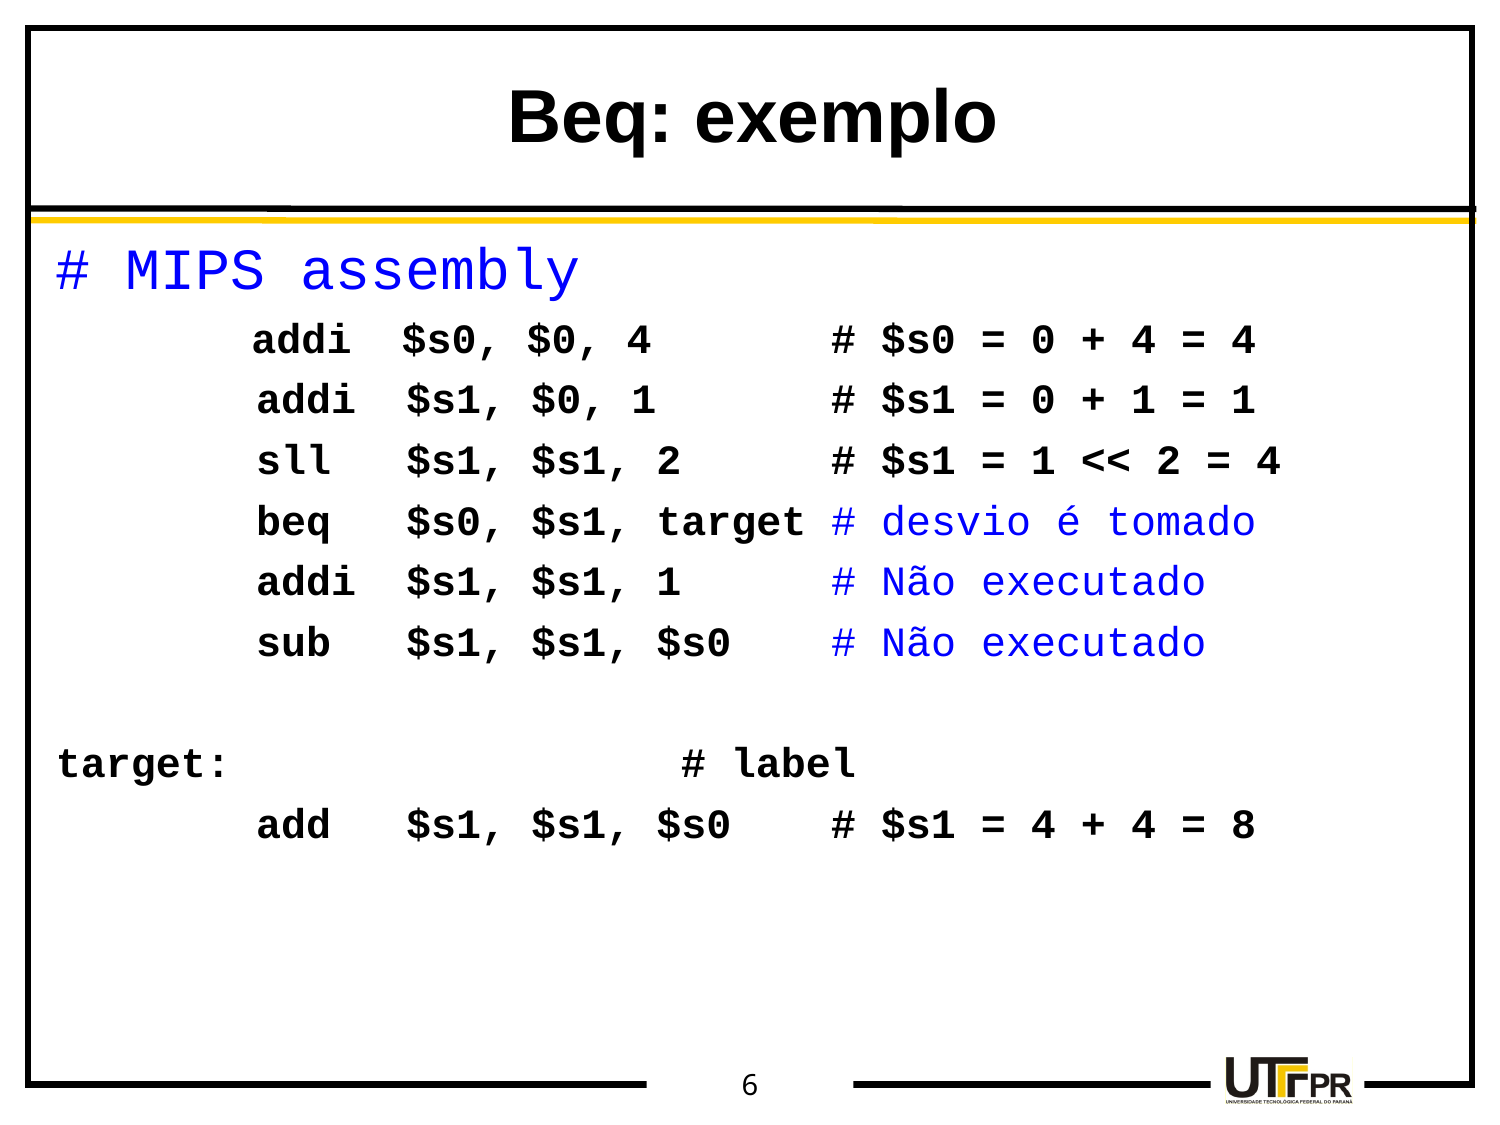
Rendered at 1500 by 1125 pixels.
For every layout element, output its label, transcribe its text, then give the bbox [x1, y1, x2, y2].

title Beq: exemplo [29, 29, 1477, 207]
list # MIPS assembly addi $s0, $0, 4 # $s0 = 0 + 4 = 4 addi $s1, $0, 1 # $s1 = 0 + 1 = 1 sll $s1, $s1, 2 # $s1 = 1 << 2 = 4 beq $s0, $s1, target # desvio é tomado addi $s1, $s1, 1 # Não executado sub $s1, $s1, $s0 # Não executado target: # label add $s1, $s1, $s0 # $s1 = 4 + 4 = 8 [41, 231, 1447, 1125]
